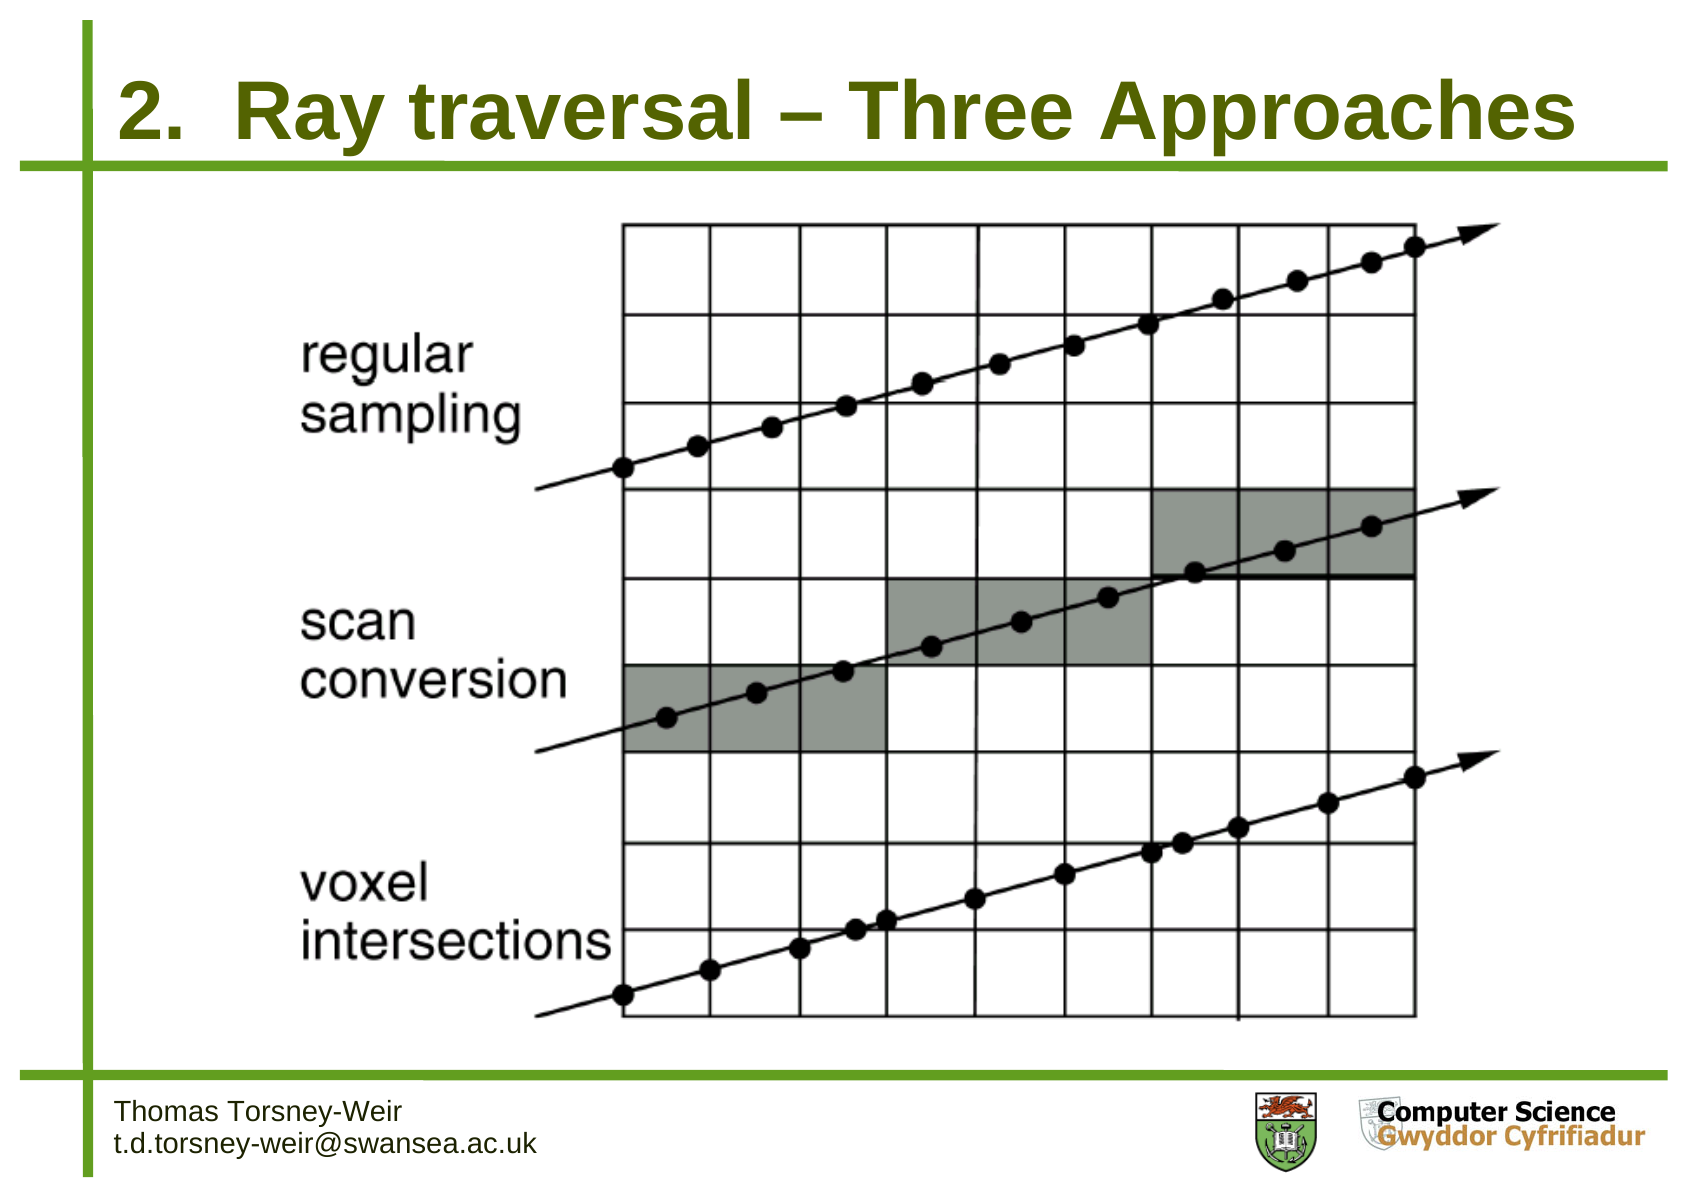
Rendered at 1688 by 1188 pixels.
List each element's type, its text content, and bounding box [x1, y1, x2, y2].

picture [276, 192, 1522, 1051]
picture [1240, 1092, 1654, 1173]
title 2. Ray traversal – Three Approaches [101, 29, 1666, 166]
